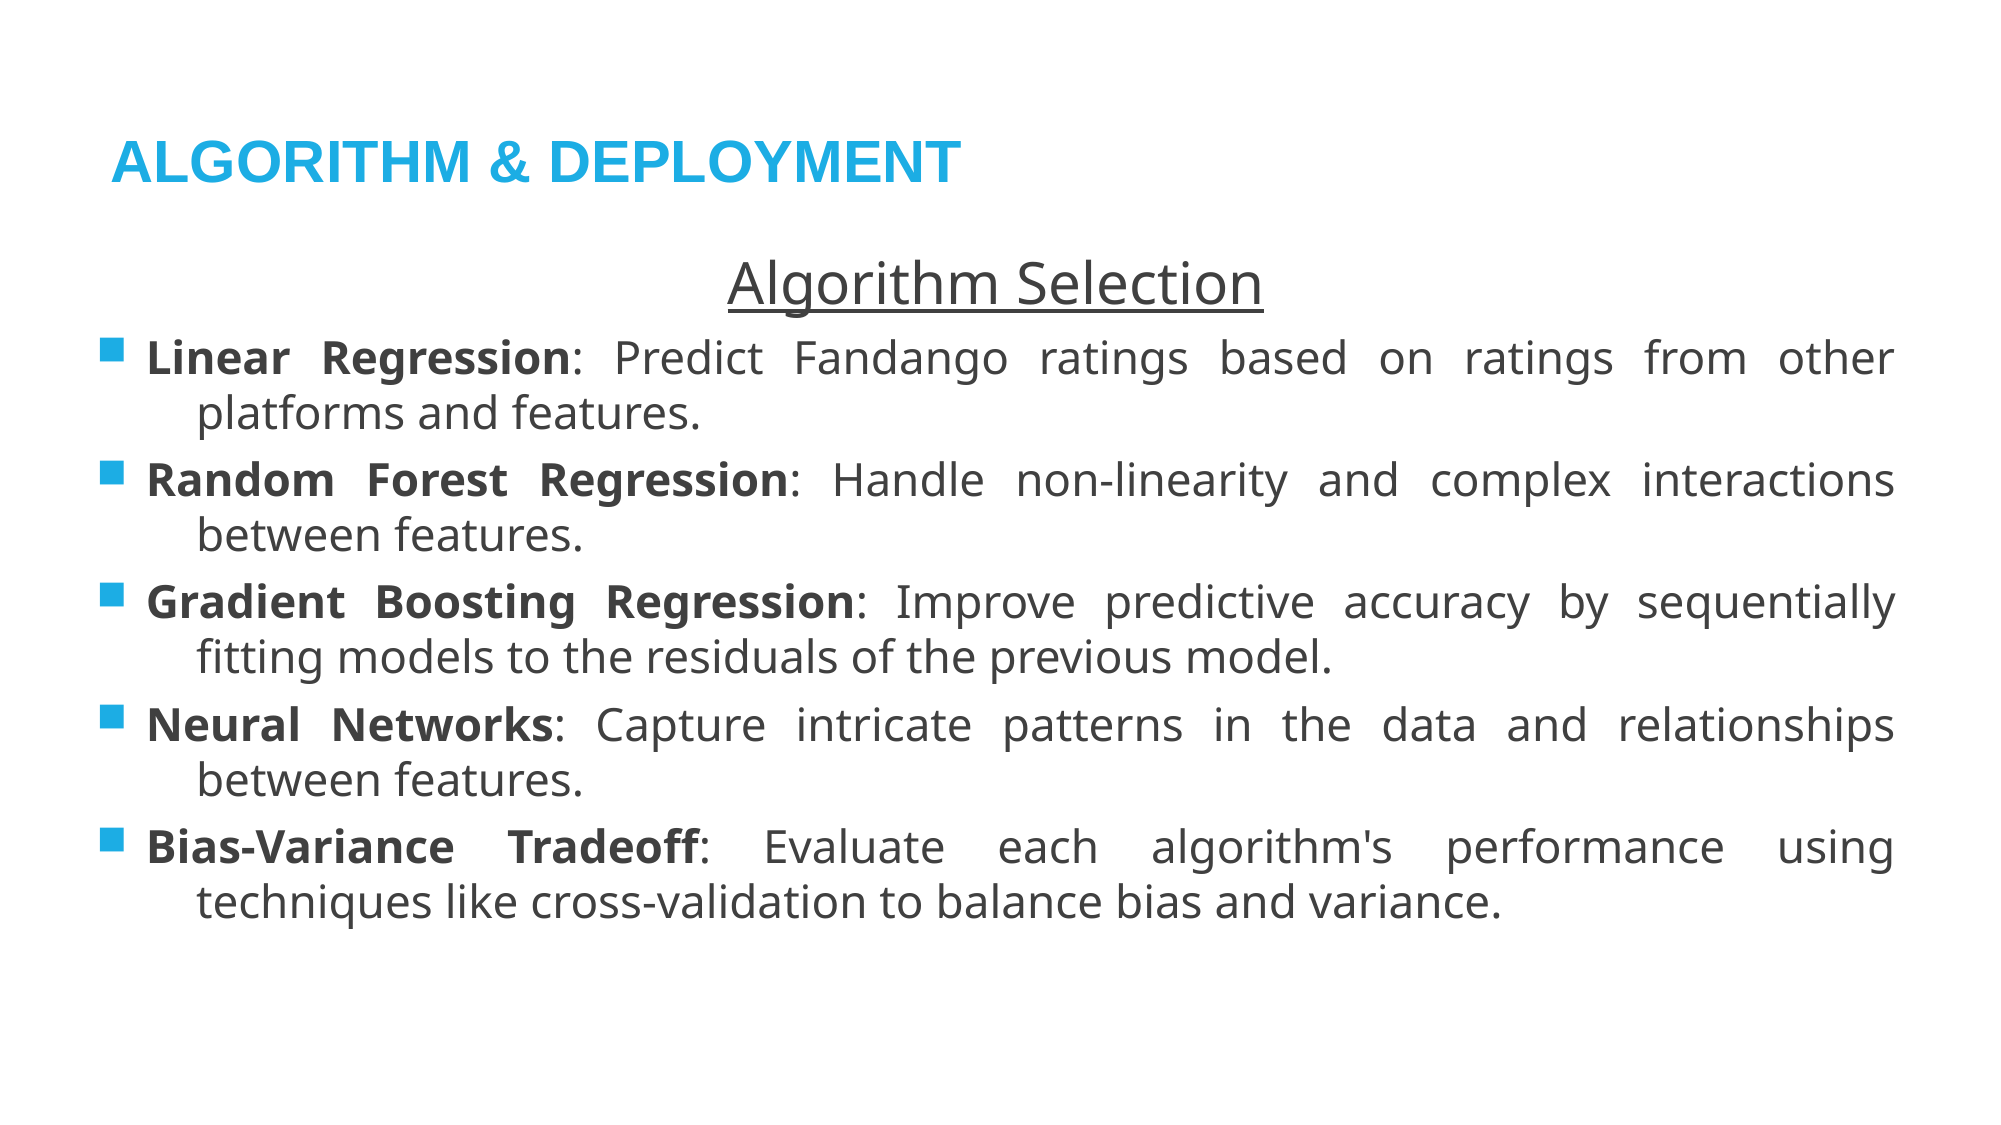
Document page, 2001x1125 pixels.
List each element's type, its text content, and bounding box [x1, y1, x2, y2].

list Algorithm Selection Linear Regression: Predict Fandango ratings based on ratings from other platforms and features. Random Forest Regression: Handle non-linearity and complex interactions between features. Gradient Boosting Regression: Improve predictive accuracy by sequentially fitting models to the residuals of the previous model. Neural Networks: Capture intricate patterns in the data and relationships between features. Bias-Variance Tradeoff: Evaluate each algorithm's performance using techniques like cross-validation to balance bias and variance. [80, 0, 1920, 1125]
